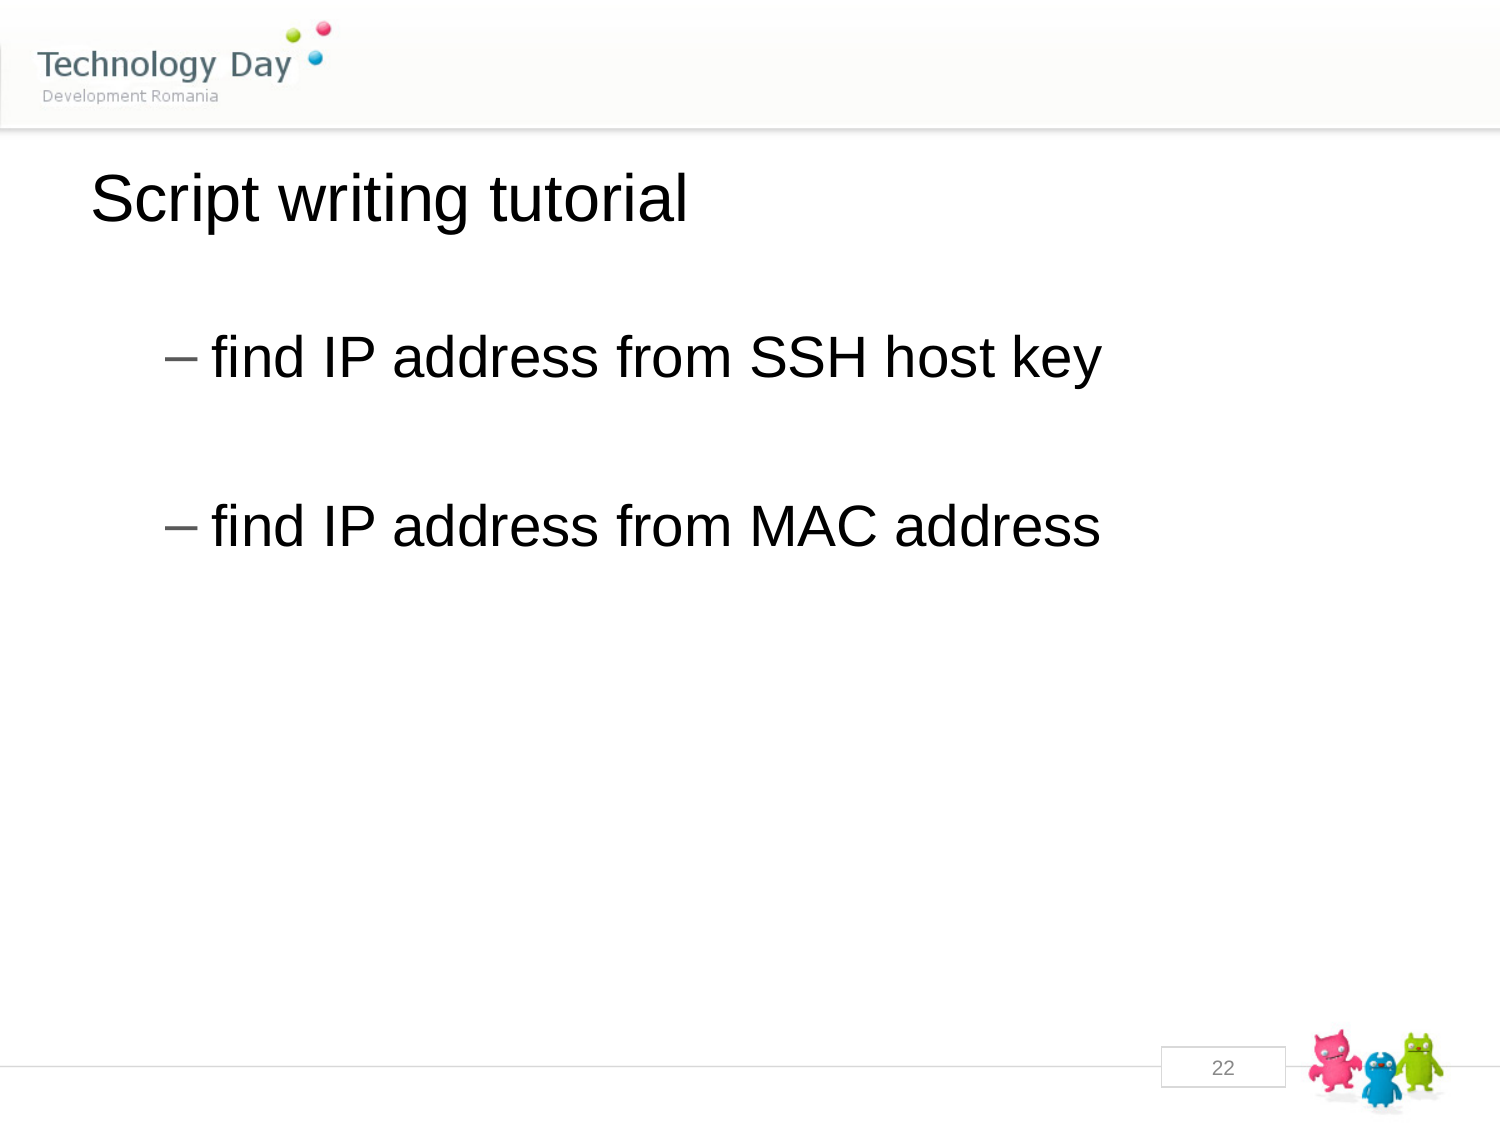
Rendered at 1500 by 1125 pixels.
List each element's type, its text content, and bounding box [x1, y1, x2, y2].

list Script writing tutorial find IP address from SSH host key find IP address from MAC address [75, 147, 1426, 890]
picture [0, 1012, 1500, 1125]
picture [0, 0, 1500, 141]
